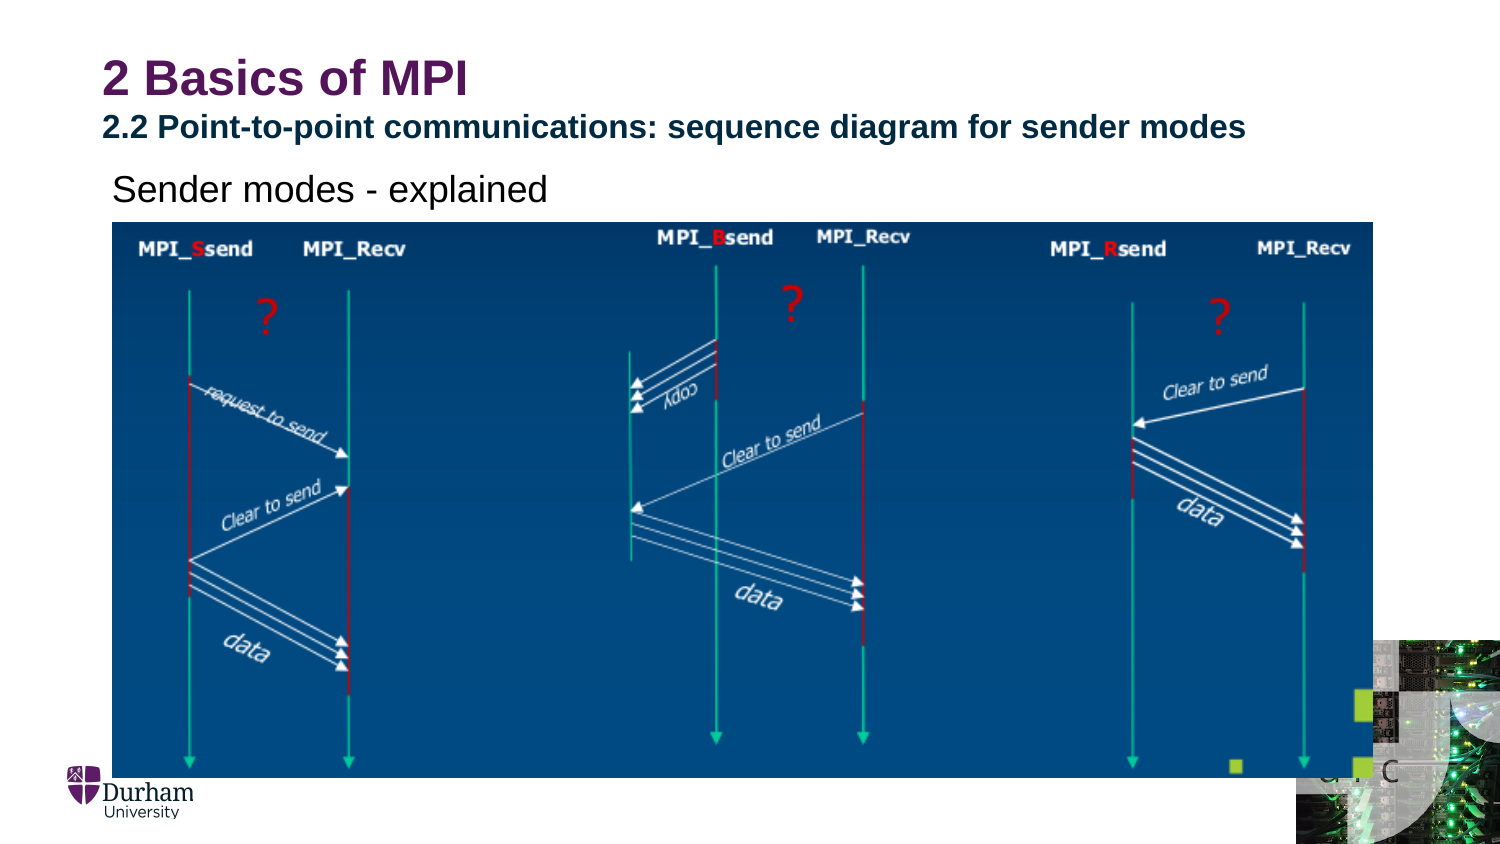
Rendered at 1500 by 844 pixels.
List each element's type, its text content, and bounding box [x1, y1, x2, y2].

title 2 Basics of MPI 2.2 Point-to-point communications: sequence diagram for sender modes [101, 45, 1399, 187]
text_box Sender modes - explained [97, 161, 1362, 261]
picture [67, 222, 1500, 844]
